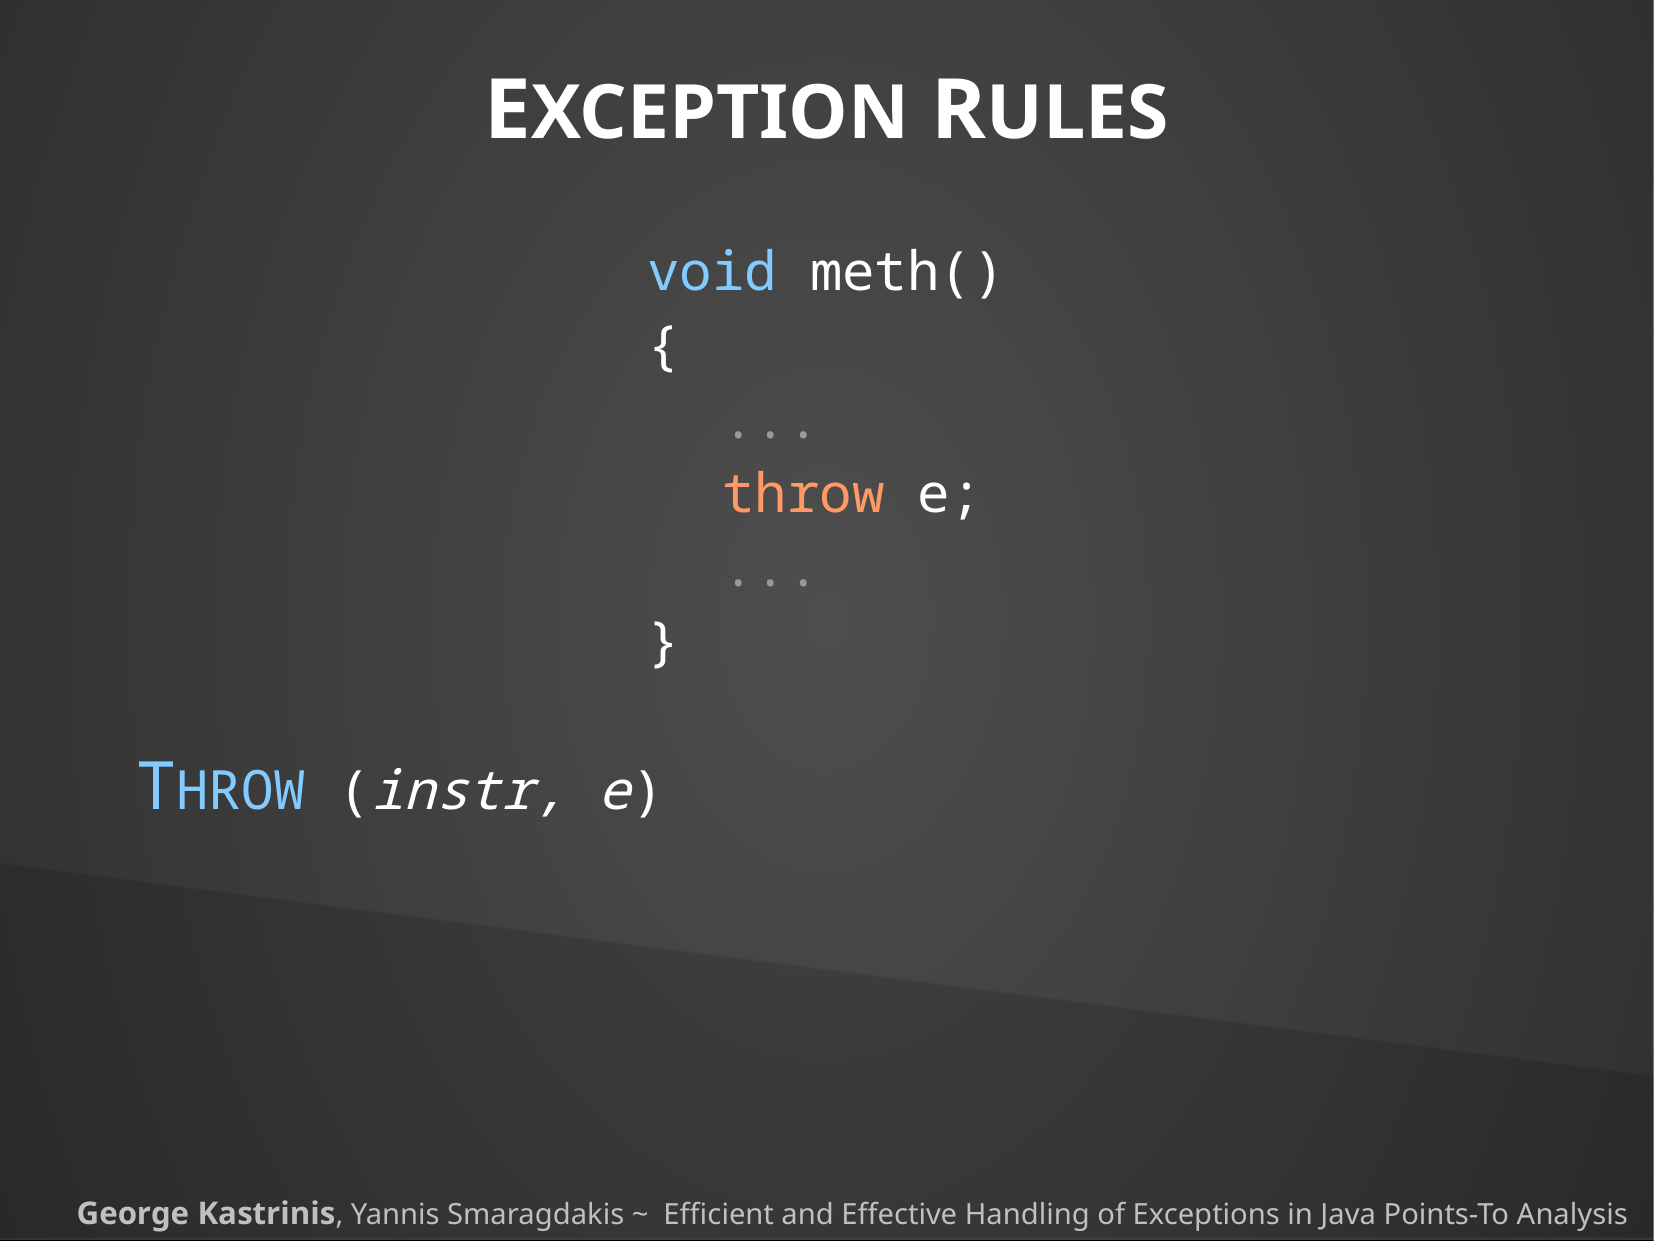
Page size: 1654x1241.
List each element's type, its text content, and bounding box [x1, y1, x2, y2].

text_box THROW (instr, e) [46, 640, 1607, 798]
picture [0, 0, 1654, 1241]
text_box void meth() { ... throw e; ... } [632, 225, 1021, 512]
text_box EXCEPTION RULES [463, 41, 1191, 151]
